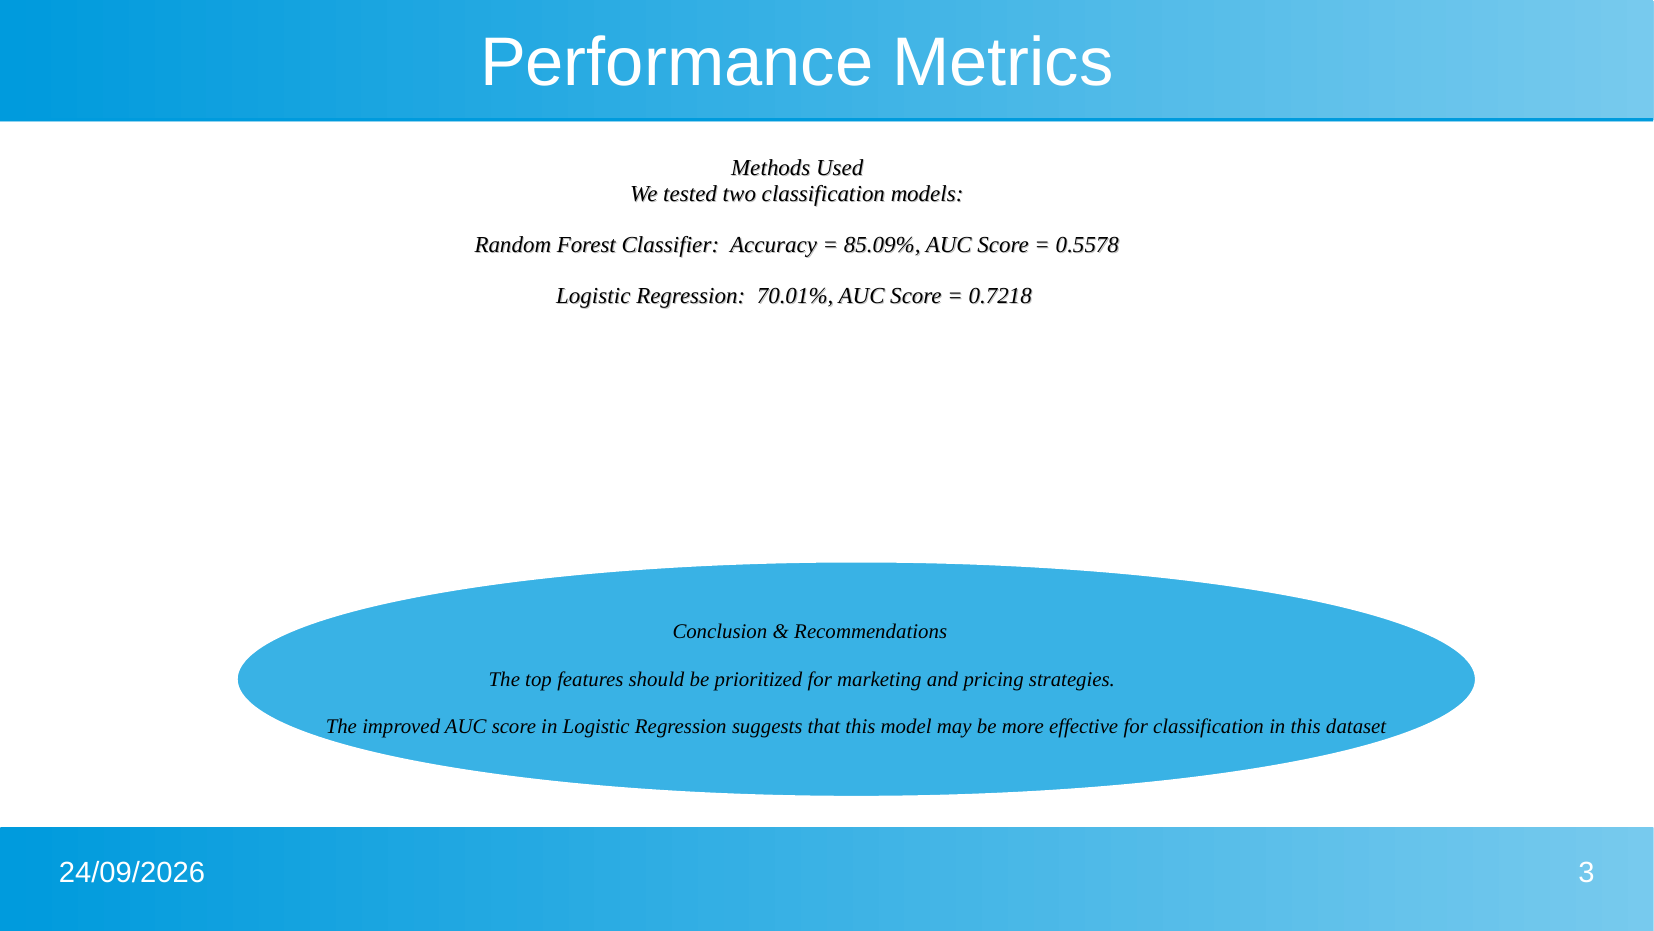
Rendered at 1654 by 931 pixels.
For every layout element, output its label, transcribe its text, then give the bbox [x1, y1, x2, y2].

title Performance Metrics [59, 23, 1536, 178]
text_box Conclusion & Recommendations The top features should be prioritized for marketing and pricing strategies. The improved AUC score in Logistic Regression suggests that this model may be more effective for classification in this dataset [236, 561, 1477, 798]
text_box Methods Used We tested two classification models: Random Forest Classifier: Accuracy = 85.09%, AUC Score = 0.5578 Logistic Regression: 70.01%, AUC Score = 0.7218 [147, 147, 1447, 621]
